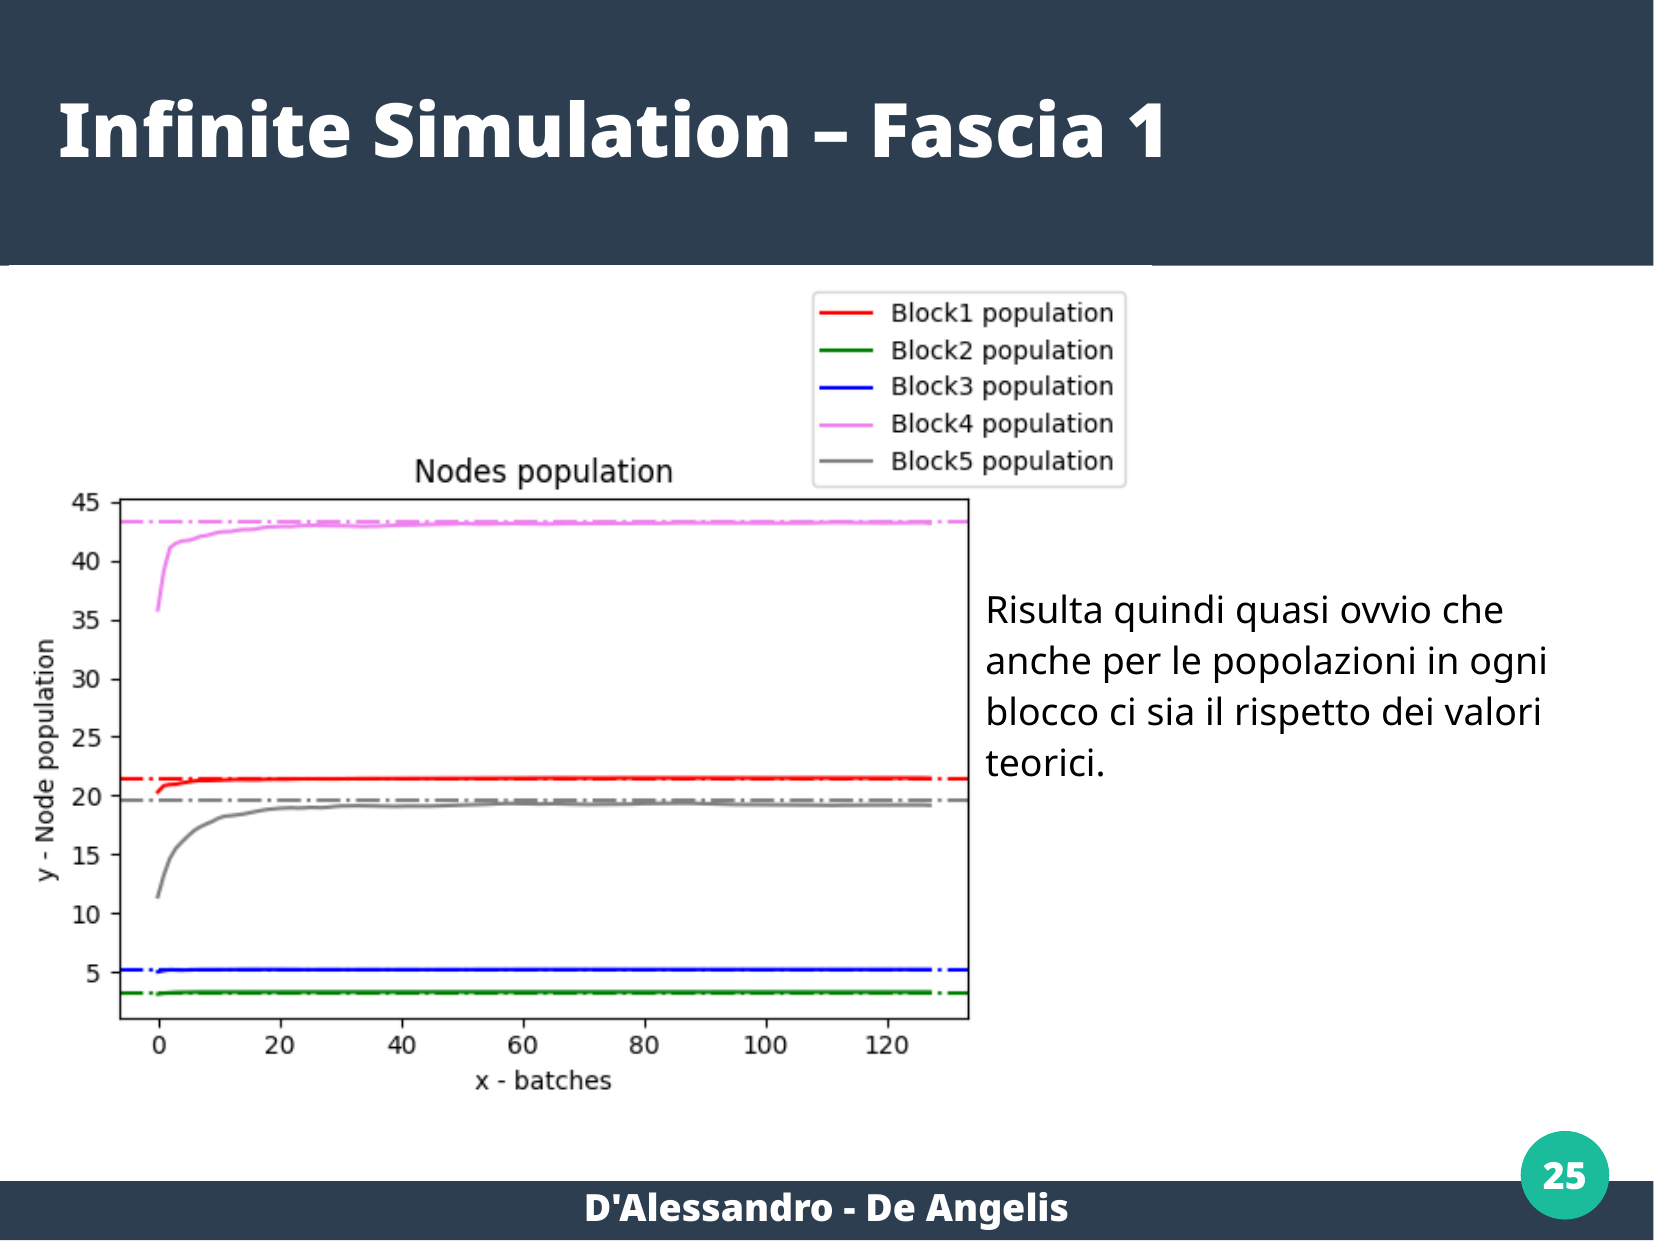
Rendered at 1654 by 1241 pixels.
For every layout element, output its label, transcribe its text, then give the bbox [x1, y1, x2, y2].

title Infinite Simulation – Fascia 1 [59, 49, 1595, 207]
picture [9, 265, 1152, 1123]
text_box Risulta quindi quasi ovvio che anche per le popolazioni in ogni blocco ci sia il rispetto dei valori teorici. [970, 576, 1621, 796]
